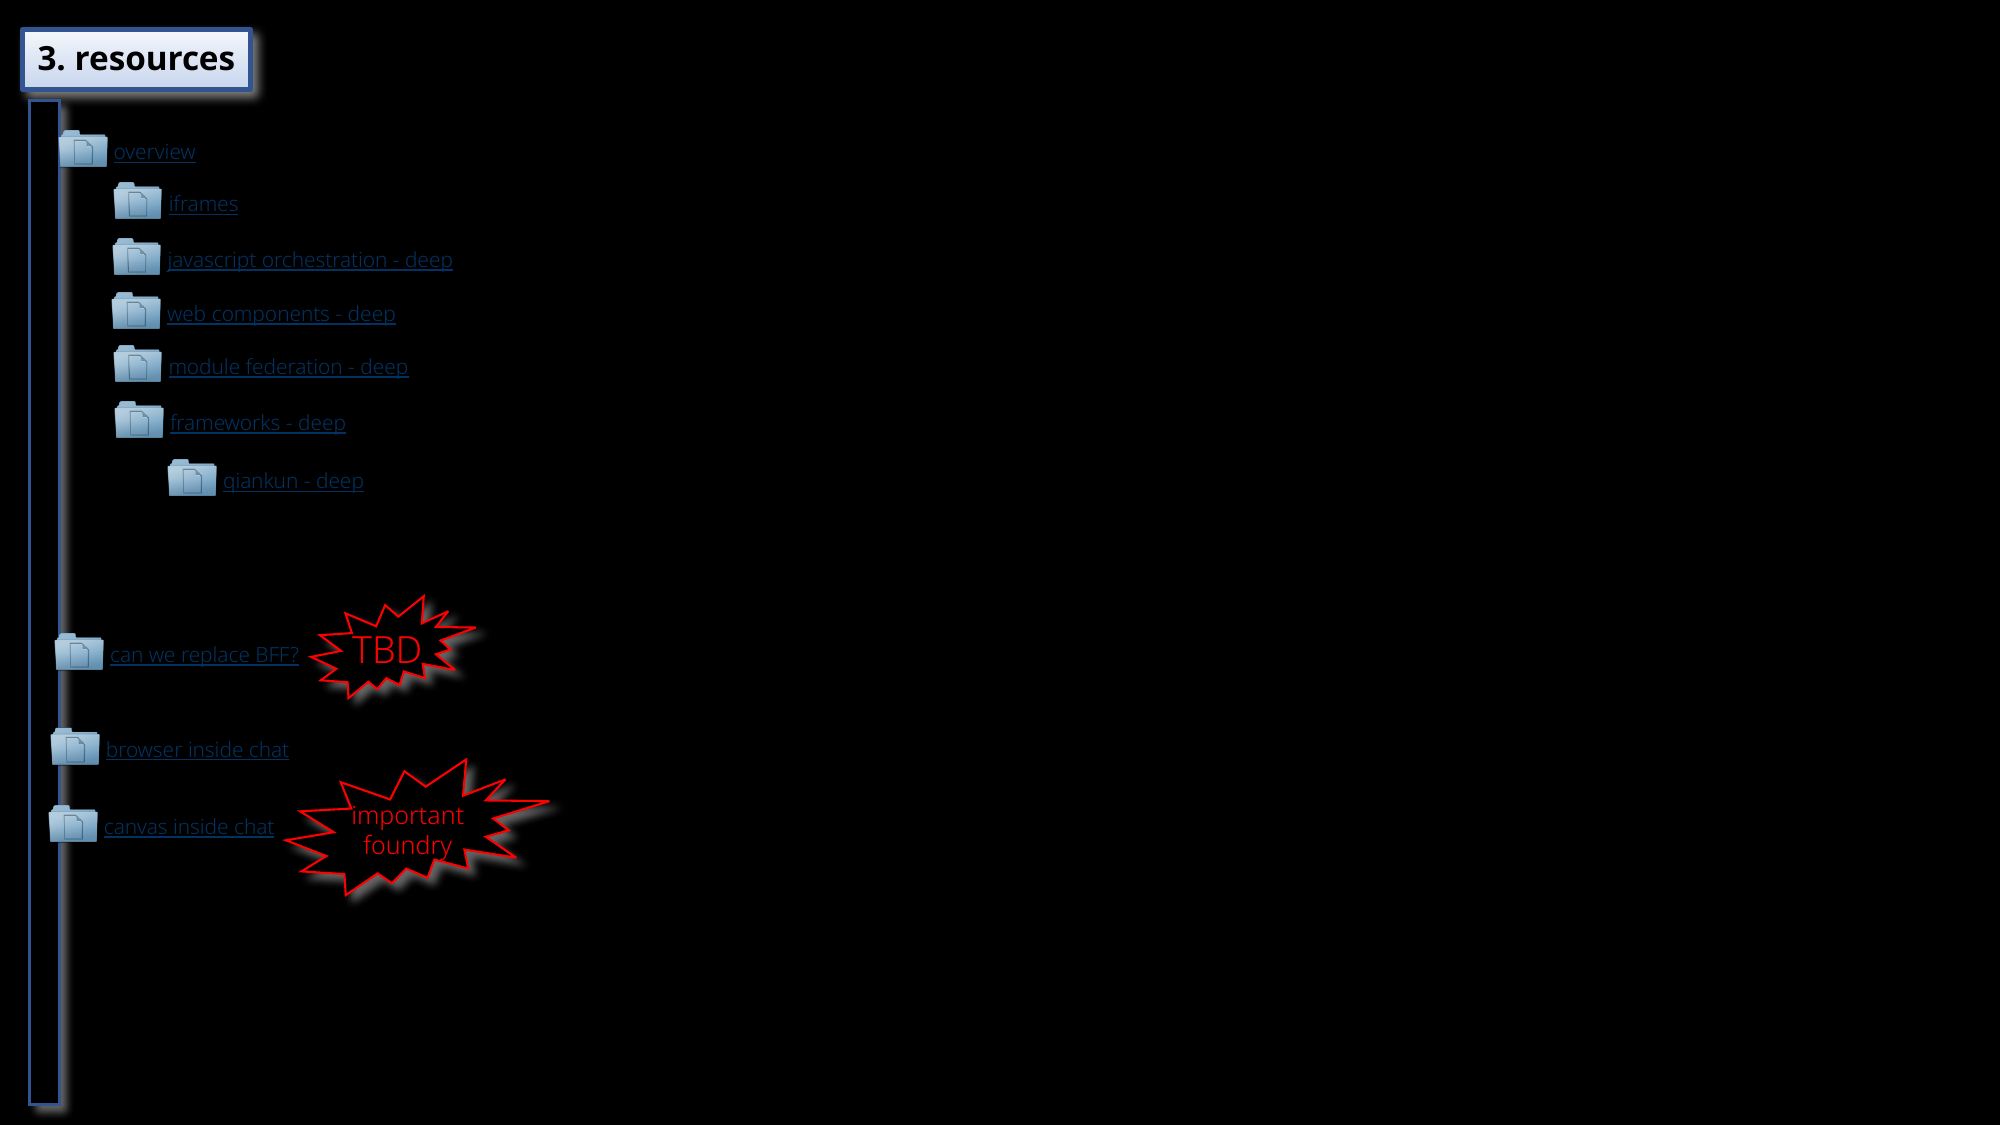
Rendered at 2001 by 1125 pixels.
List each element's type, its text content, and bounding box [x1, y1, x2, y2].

picture [58, 123, 108, 174]
text_box overview [113, 163, 196, 168]
picture [50, 720, 100, 771]
text_box overview [113, 139, 196, 162]
text_box important foundry [285, 759, 550, 896]
picture [114, 394, 164, 444]
title 3. resources [29, 29, 244, 90]
picture [48, 798, 98, 848]
picture [113, 175, 162, 225]
text_box web components - deep [167, 300, 396, 323]
text_box javascript orchestration - deep [167, 246, 454, 275]
text_box browser inside chat [105, 736, 290, 765]
picture [112, 231, 161, 281]
text_box TBD [311, 596, 476, 699]
text_box web components - deep [167, 325, 396, 329]
picture [54, 626, 104, 676]
picture [167, 452, 217, 502]
text_box module federation - deep [168, 353, 409, 376]
text_box qiankun - deep [223, 468, 365, 497]
picture [113, 338, 162, 388]
text_box frameworks - deep [169, 409, 347, 439]
text_box can we replace BFF? [109, 641, 299, 670]
text_box canvas inside chat [103, 813, 275, 843]
picture [111, 285, 161, 335]
text_box iframes [168, 191, 239, 220]
text_box module federation - deep [168, 377, 409, 382]
text_box [29, 100, 60, 1105]
